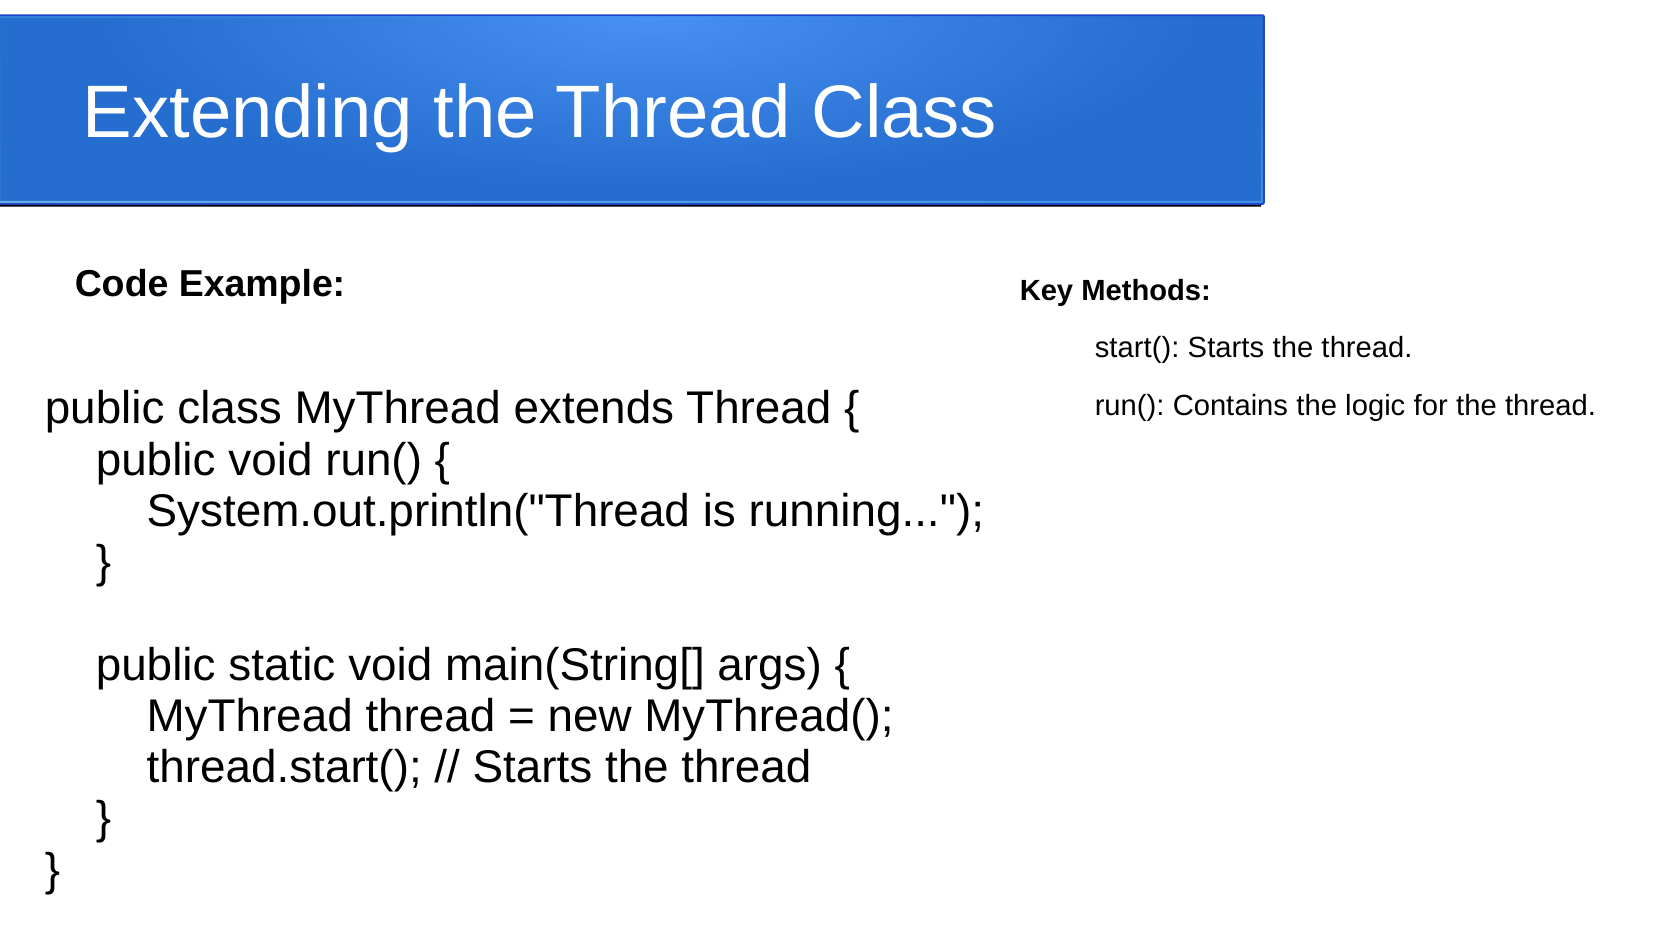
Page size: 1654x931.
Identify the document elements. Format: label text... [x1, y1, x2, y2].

title Extending the Thread Class [82, 35, 1235, 189]
text_box public class MyThread extends Thread { public void run() { System.out.println("Thread is running..."); } public static void main(String[] args) { MyThread thread = new MyThread(); thread.start(); // Starts the thread } } [30, 375, 1036, 903]
text_box Key Methods: start(): Starts the thread. run(): Contains the logic for the thread. [1005, 266, 1621, 491]
text_box Code Example: [60, 255, 376, 331]
